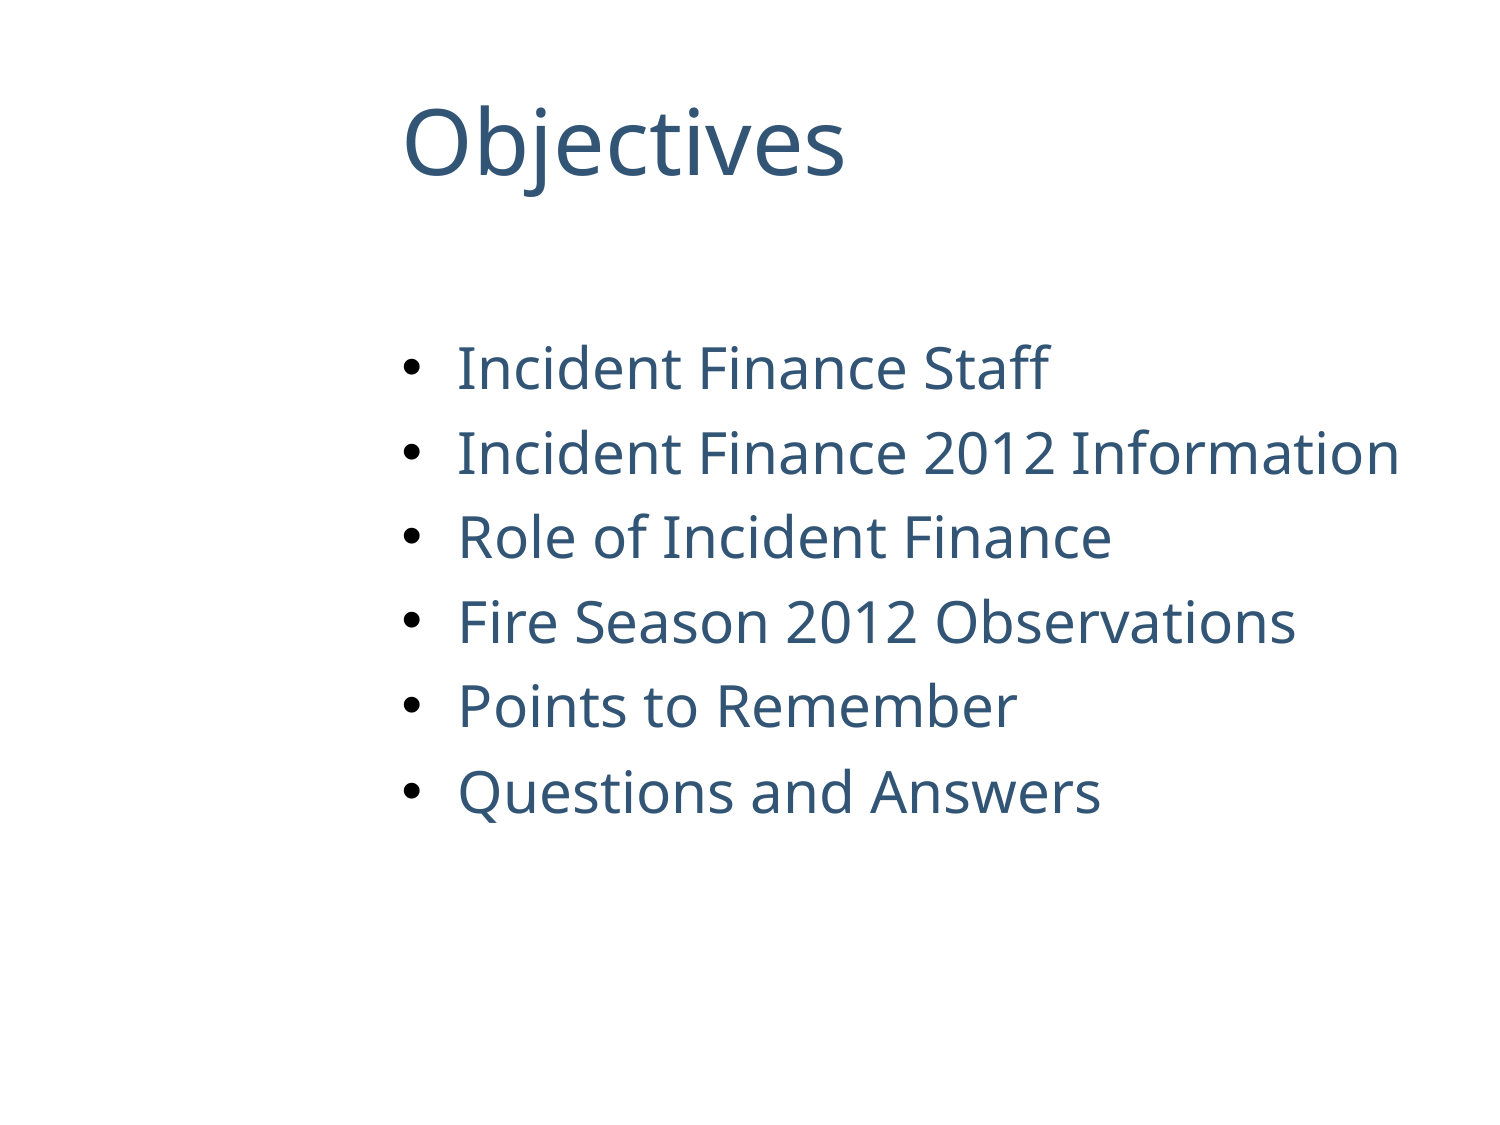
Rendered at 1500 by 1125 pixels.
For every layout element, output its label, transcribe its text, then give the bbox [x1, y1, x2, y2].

list Incident Finance Staff Incident Finance 2012 Information Role of Incident Finance Fire Season 2012 Observations Points to Remember Questions and Answers [386, 323, 1426, 1067]
title Objectives [386, 45, 1426, 233]
